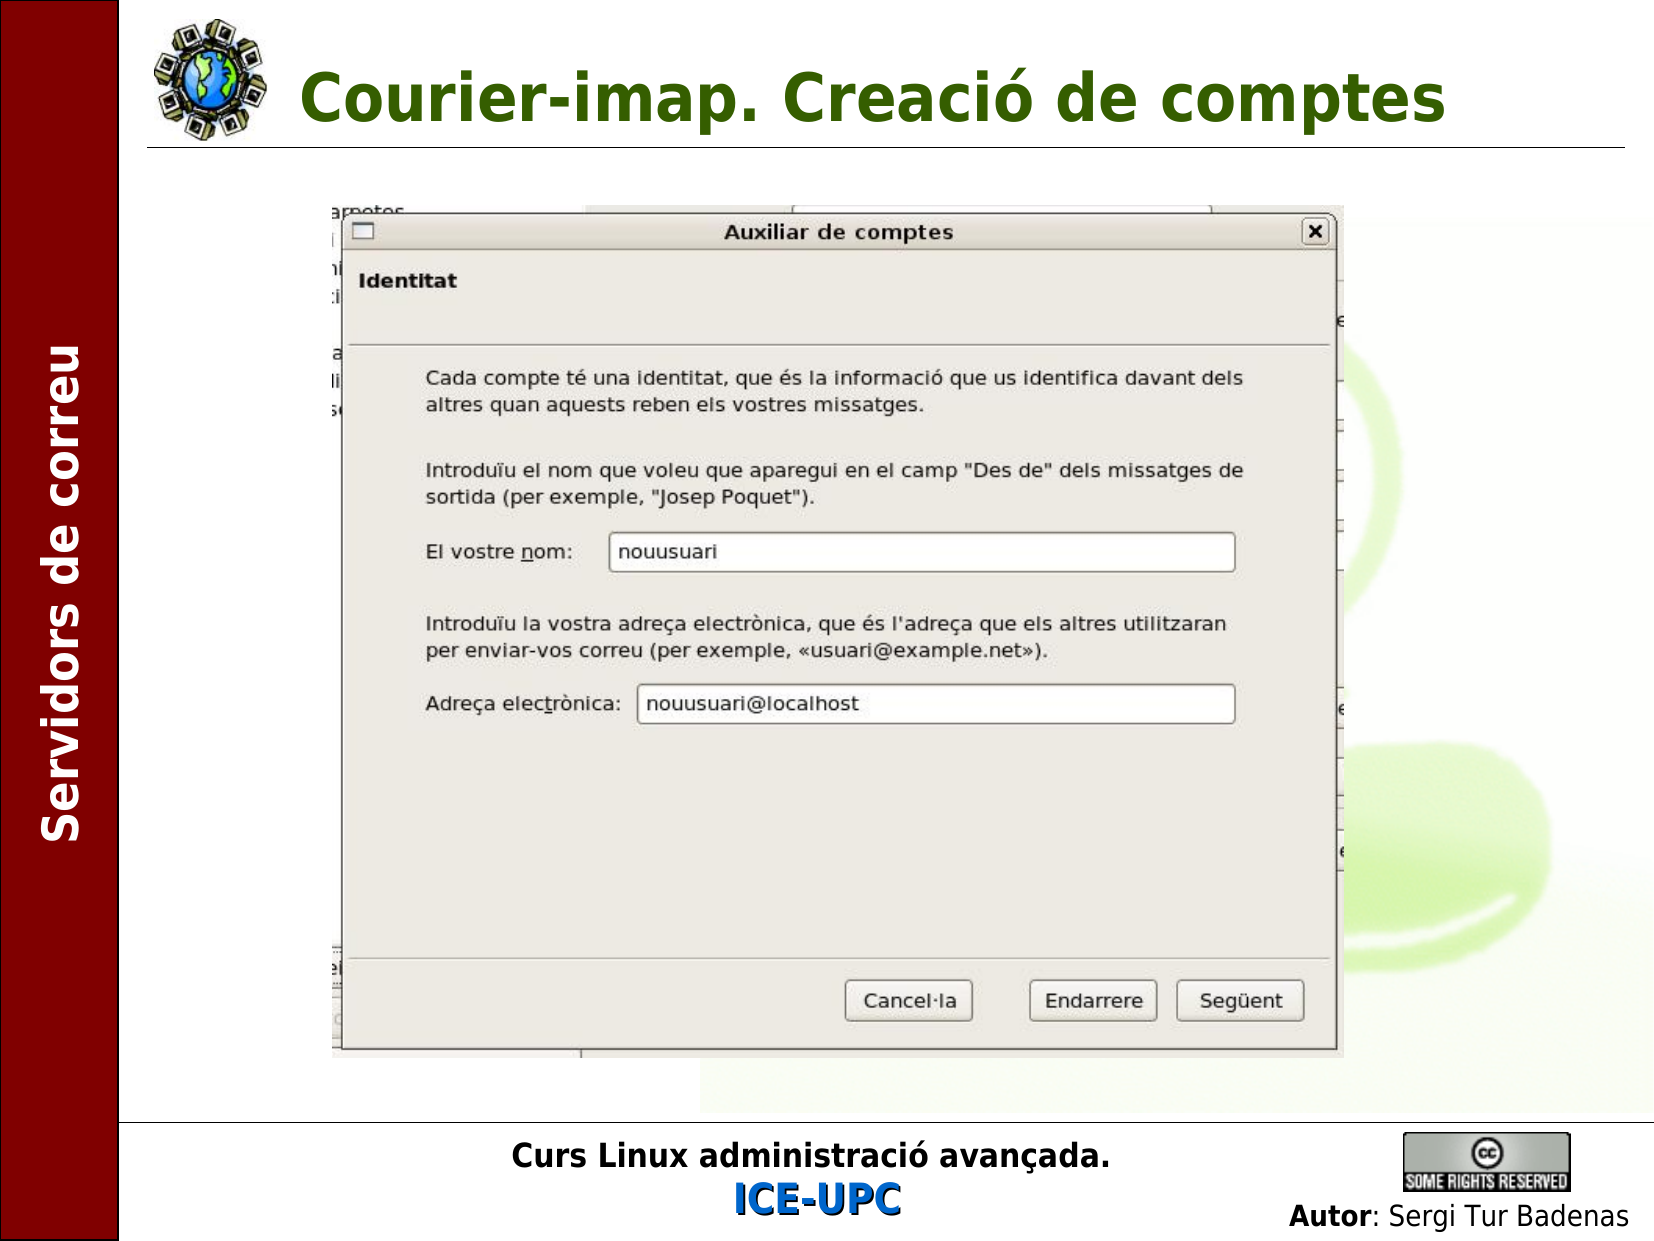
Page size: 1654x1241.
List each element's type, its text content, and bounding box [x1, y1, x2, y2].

picture [332, 205, 1654, 1113]
picture [154, 19, 268, 56]
title Courier-imap. Creació de comptes [129, 56, 1619, 141]
picture [1403, 1132, 1571, 1192]
